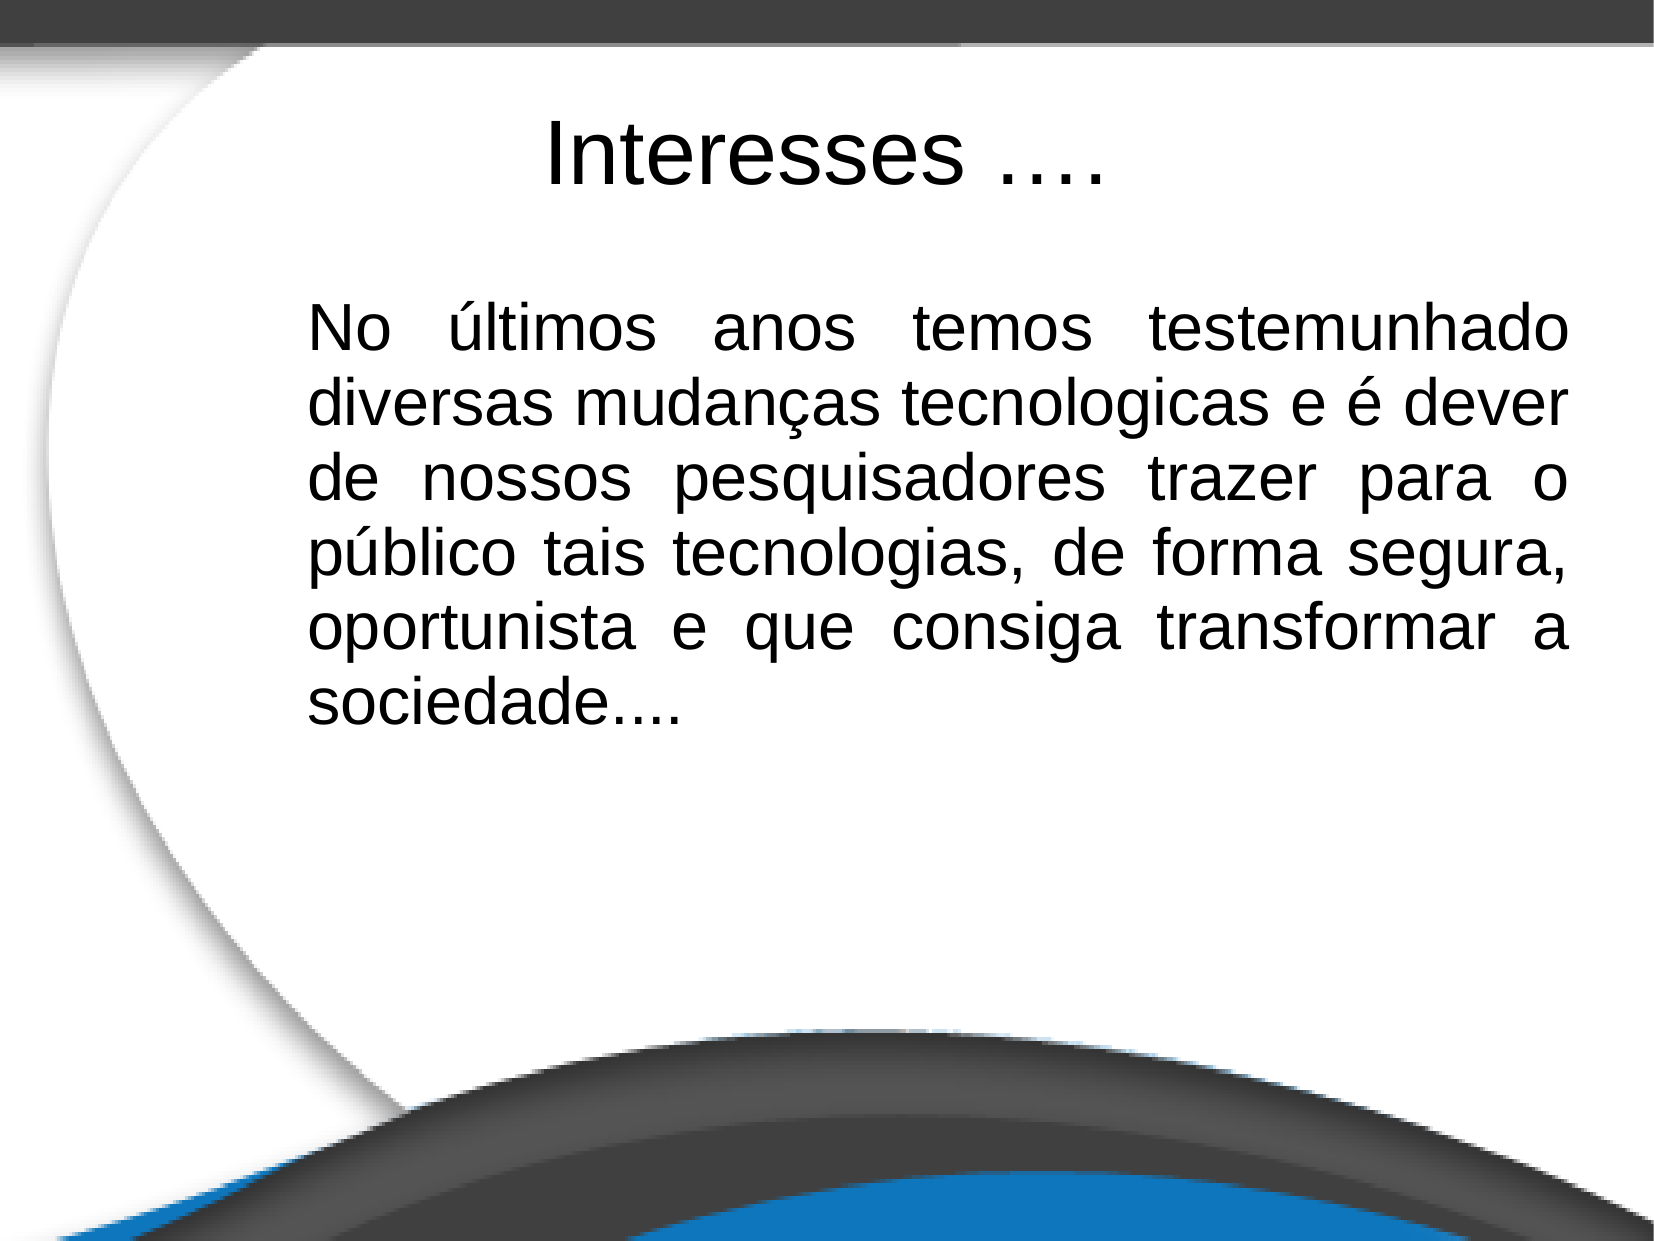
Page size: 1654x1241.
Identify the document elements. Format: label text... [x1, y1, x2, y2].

title Interesses …. [82, 49, 1571, 257]
list No últimos anos temos testemunhado diversas mudanças tecnologicas e é dever de nossos pesquisadores trazer para o público tais tecnologias, de forma segura, oportunista e que consiga transformar a sociedade.... [307, 290, 1571, 922]
picture [0, 0, 1654, 1241]
